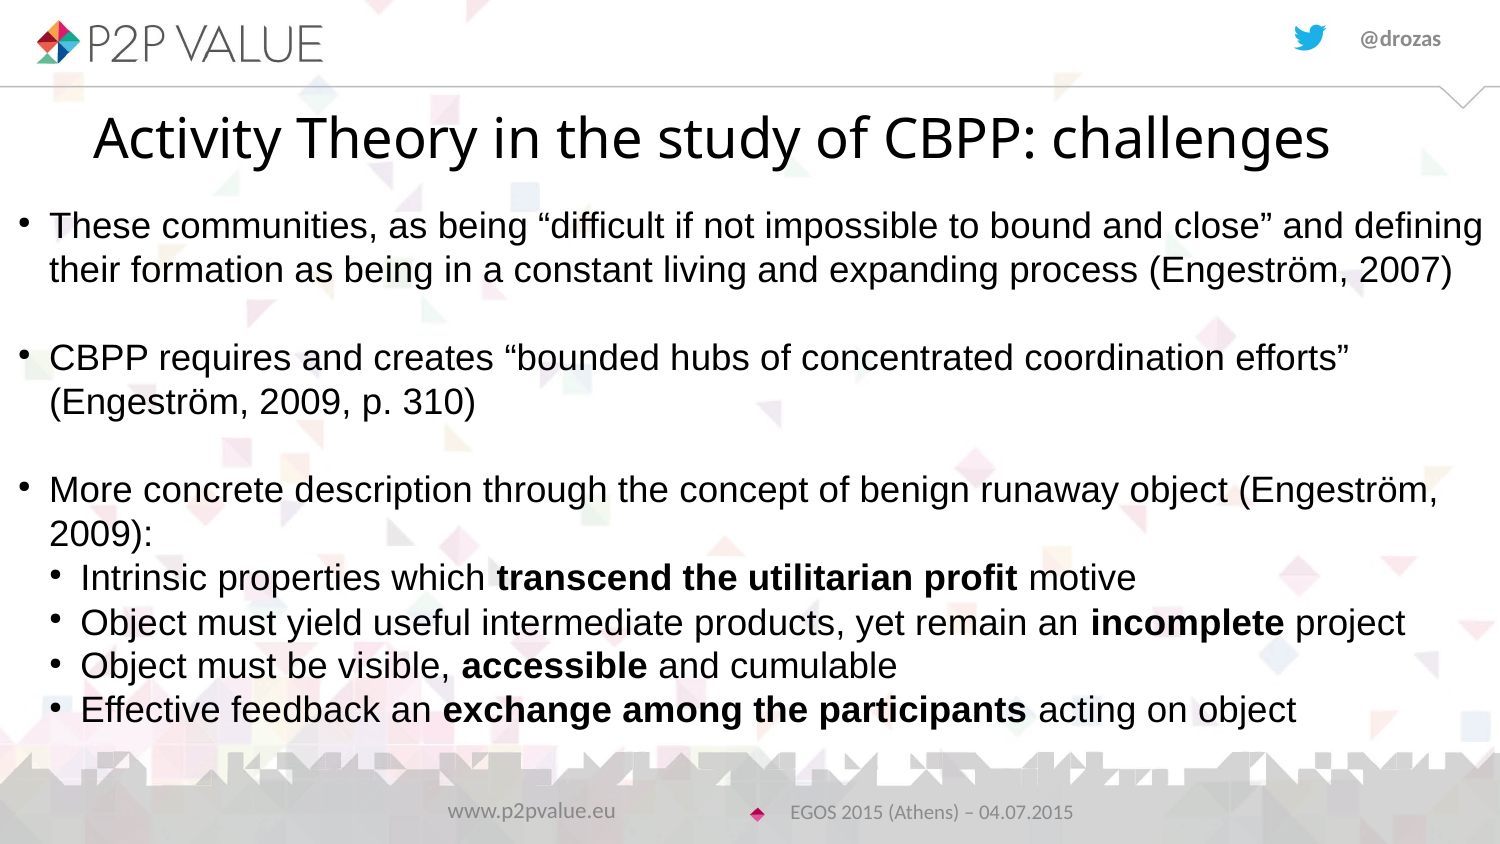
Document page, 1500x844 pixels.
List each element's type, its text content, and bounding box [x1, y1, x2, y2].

title Activity Theory in the study of CBPP: challenges [60, 92, 1366, 181]
text_box www.p2pvalue.eu [441, 789, 660, 829]
text_box EGOS 2015 (Athens) – 04.07.2015 [777, 788, 1470, 834]
subtitle These communities, as being “difficult if not impossible to bound and close” and defining their formation as being in a constant living and expanding process (Engeström, 2007) CBPP requires and creates “bounded hubs of concentrated coordination efforts” (Engeström, 2009, p. 310) More concrete description through the concept of benign runaway object (Engeström, 2009): Intrinsic properties which transcend the utilitarian profit motive Object must yield useful intermediate products, yet remain an incomplete project Object must be visible, accessible and cumulable Effective feedback an exchange among the participants acting on object [4, 195, 1500, 781]
text_box @drozas [1333, 15, 1455, 60]
picture [0, 0, 1500, 844]
